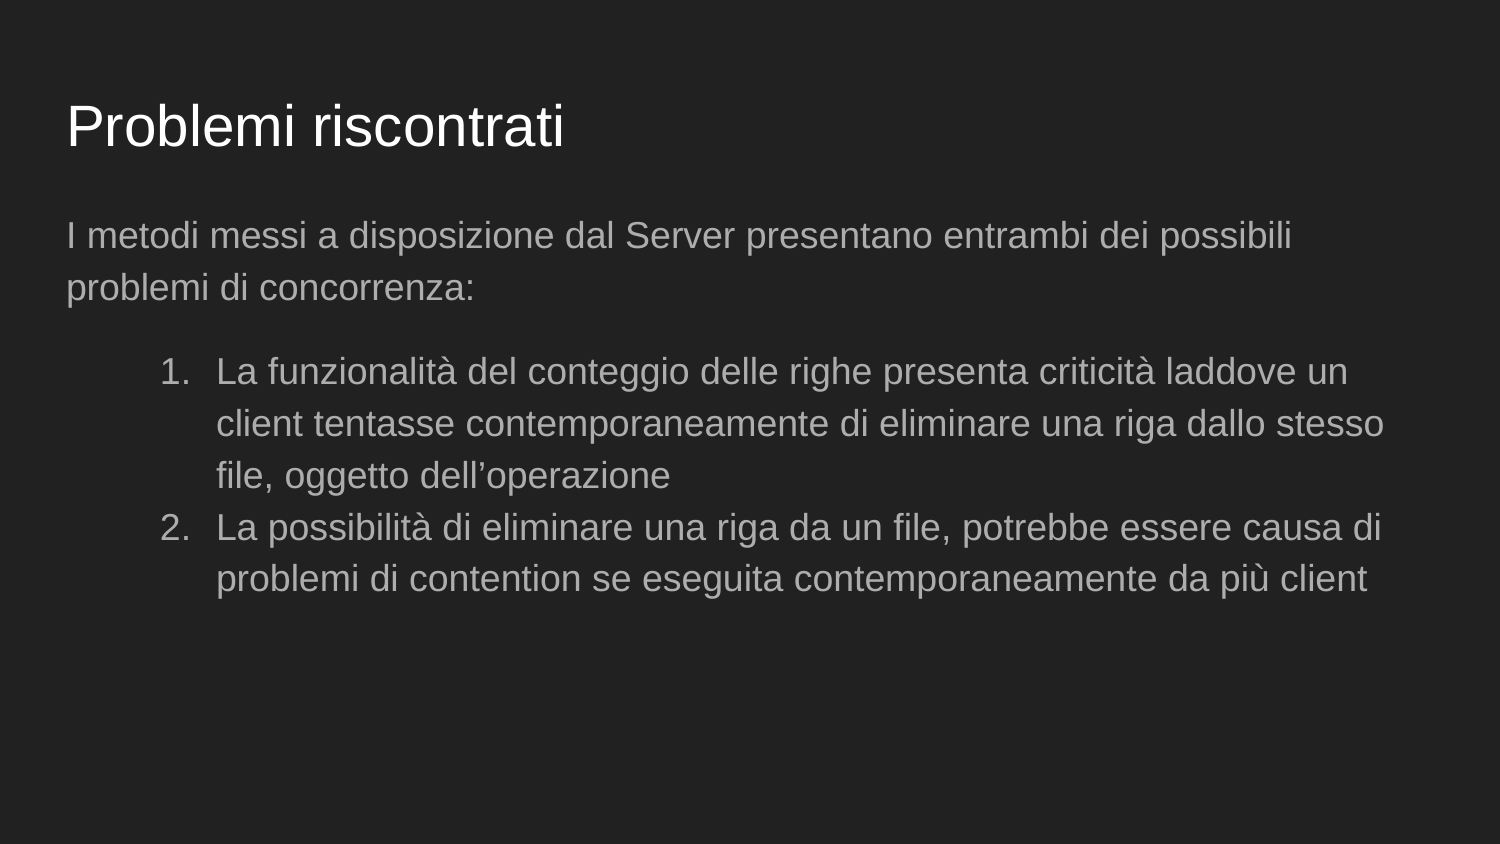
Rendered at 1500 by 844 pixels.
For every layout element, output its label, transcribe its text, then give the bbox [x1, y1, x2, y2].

list I metodi messi a disposizione dal Server presentano entrambi dei possibili problemi di concorrenza: La funzionalità del conteggio delle righe presenta criticità laddove un client tentasse contemporaneamente di eliminare una riga dallo stesso file, oggetto dell’operazione La possibilità di eliminare una riga da un file, potrebbe essere causa di problemi di contention se eseguita contemporaneamente da più client [51, 189, 1449, 750]
title Problemi riscontrati [51, 72, 1449, 167]
